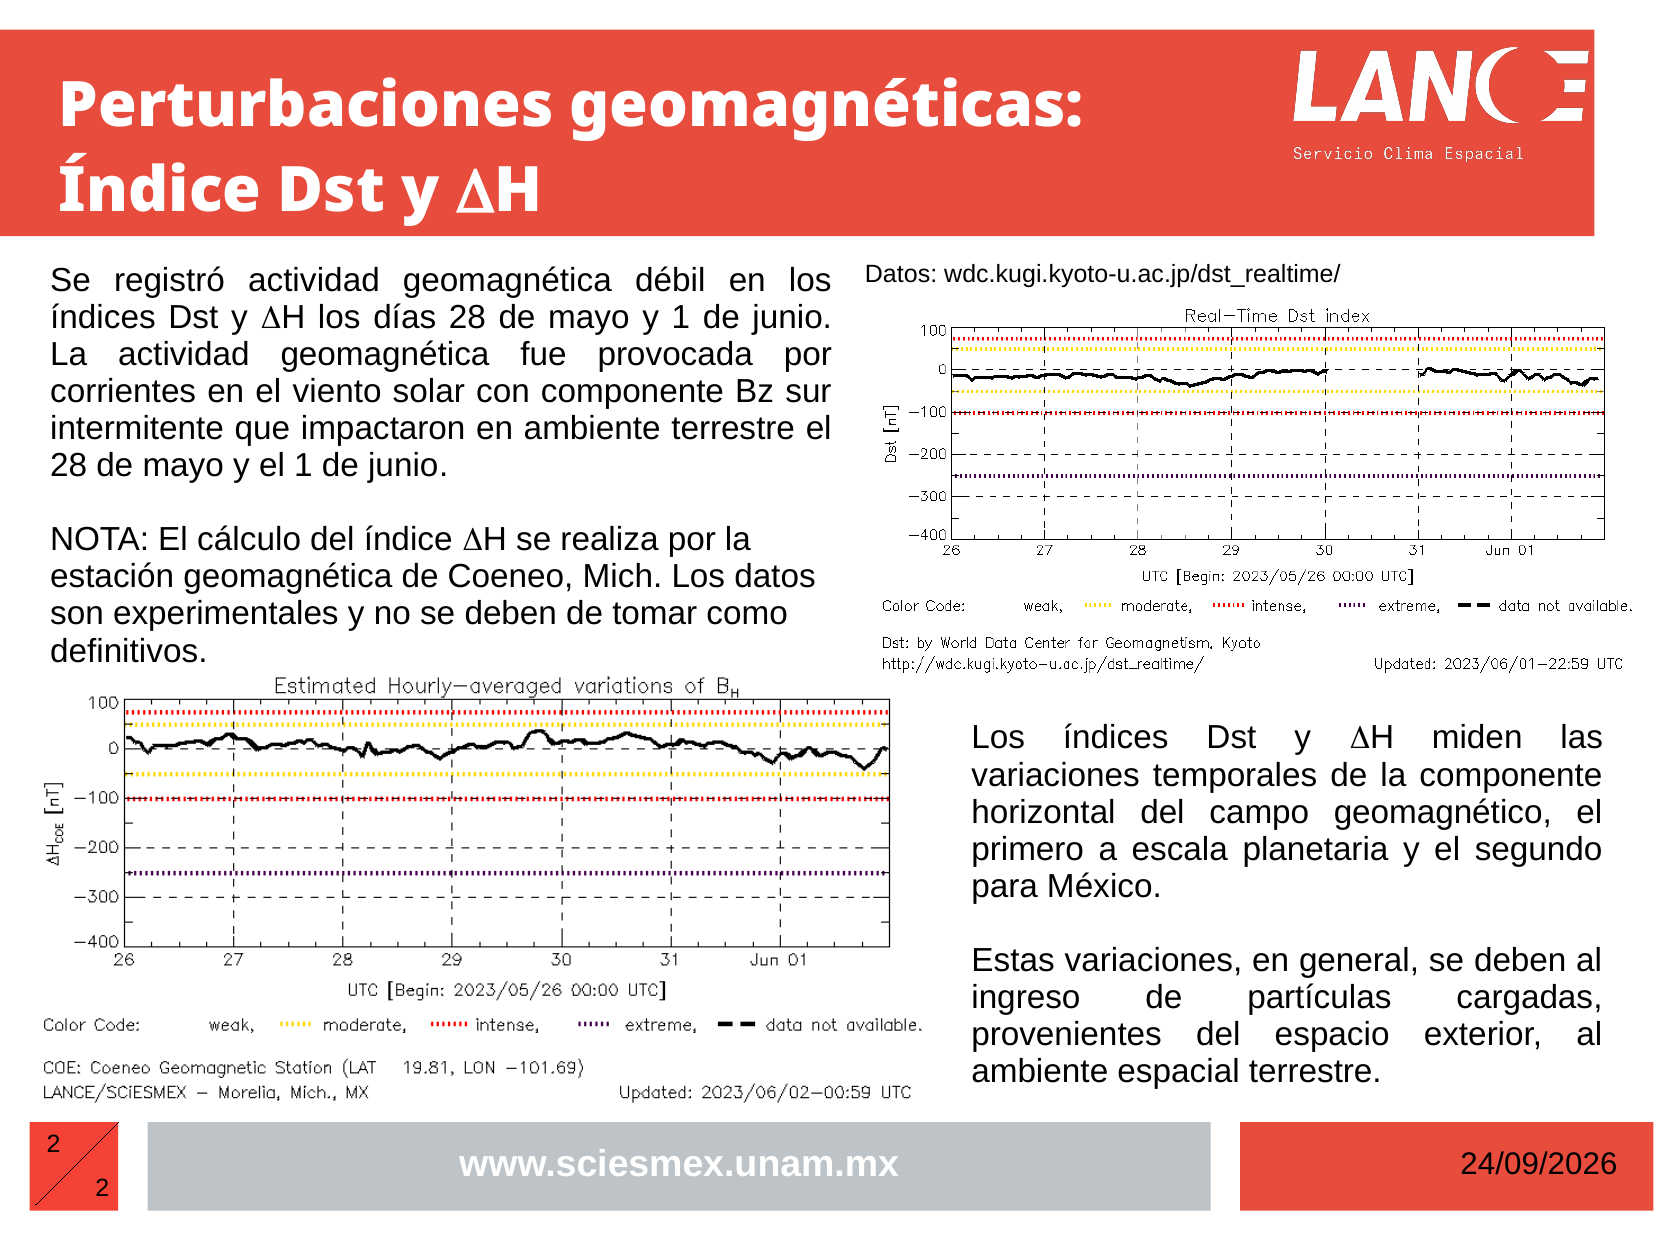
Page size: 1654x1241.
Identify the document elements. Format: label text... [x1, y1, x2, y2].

picture [34, 289, 1642, 1105]
text_box www.sciesmex.unam.mx [153, 1122, 1205, 1205]
title Perturbaciones geomagnéticas: Índice Dst y DH [59, 59, 1312, 207]
text_box <número> [31, 1122, 176, 1170]
picture [1293, 47, 1589, 162]
text_box Los índices Dst y DH miden las variaciones temporales de la componente horizontal del campo geomagnético, el primero a escala planetaria y el segundo para México. Estas variaciones, en general, se deben al ingreso de partículas cargadas, provenientes del espacio exterior, al ambiente espacial terrestre. [956, 711, 1619, 1097]
text_box 02/06/2023 [1424, 1122, 1654, 1205]
text_box 2 [35, 1151, 125, 1209]
text_box Se registró actividad geomagnética débil en los índices Dst y DH los días 28 de mayo y 1 de junio. La actividad geomagnética fue provocada por corrientes en el viento solar con componente Bz sur intermitente que impactaron en ambiente terrestre el 28 de mayo y el 1 de junio. NOTA: El cálculo del índice DH se realiza por la estación geomagnética de Coeneo, Mich. Los datos son experimentales y no se deben de tomar como definitivos. [35, 253, 851, 714]
text_box Datos: wdc.kugi.kyoto-u.ac.jp/dst_realtime/ [850, 252, 1371, 296]
